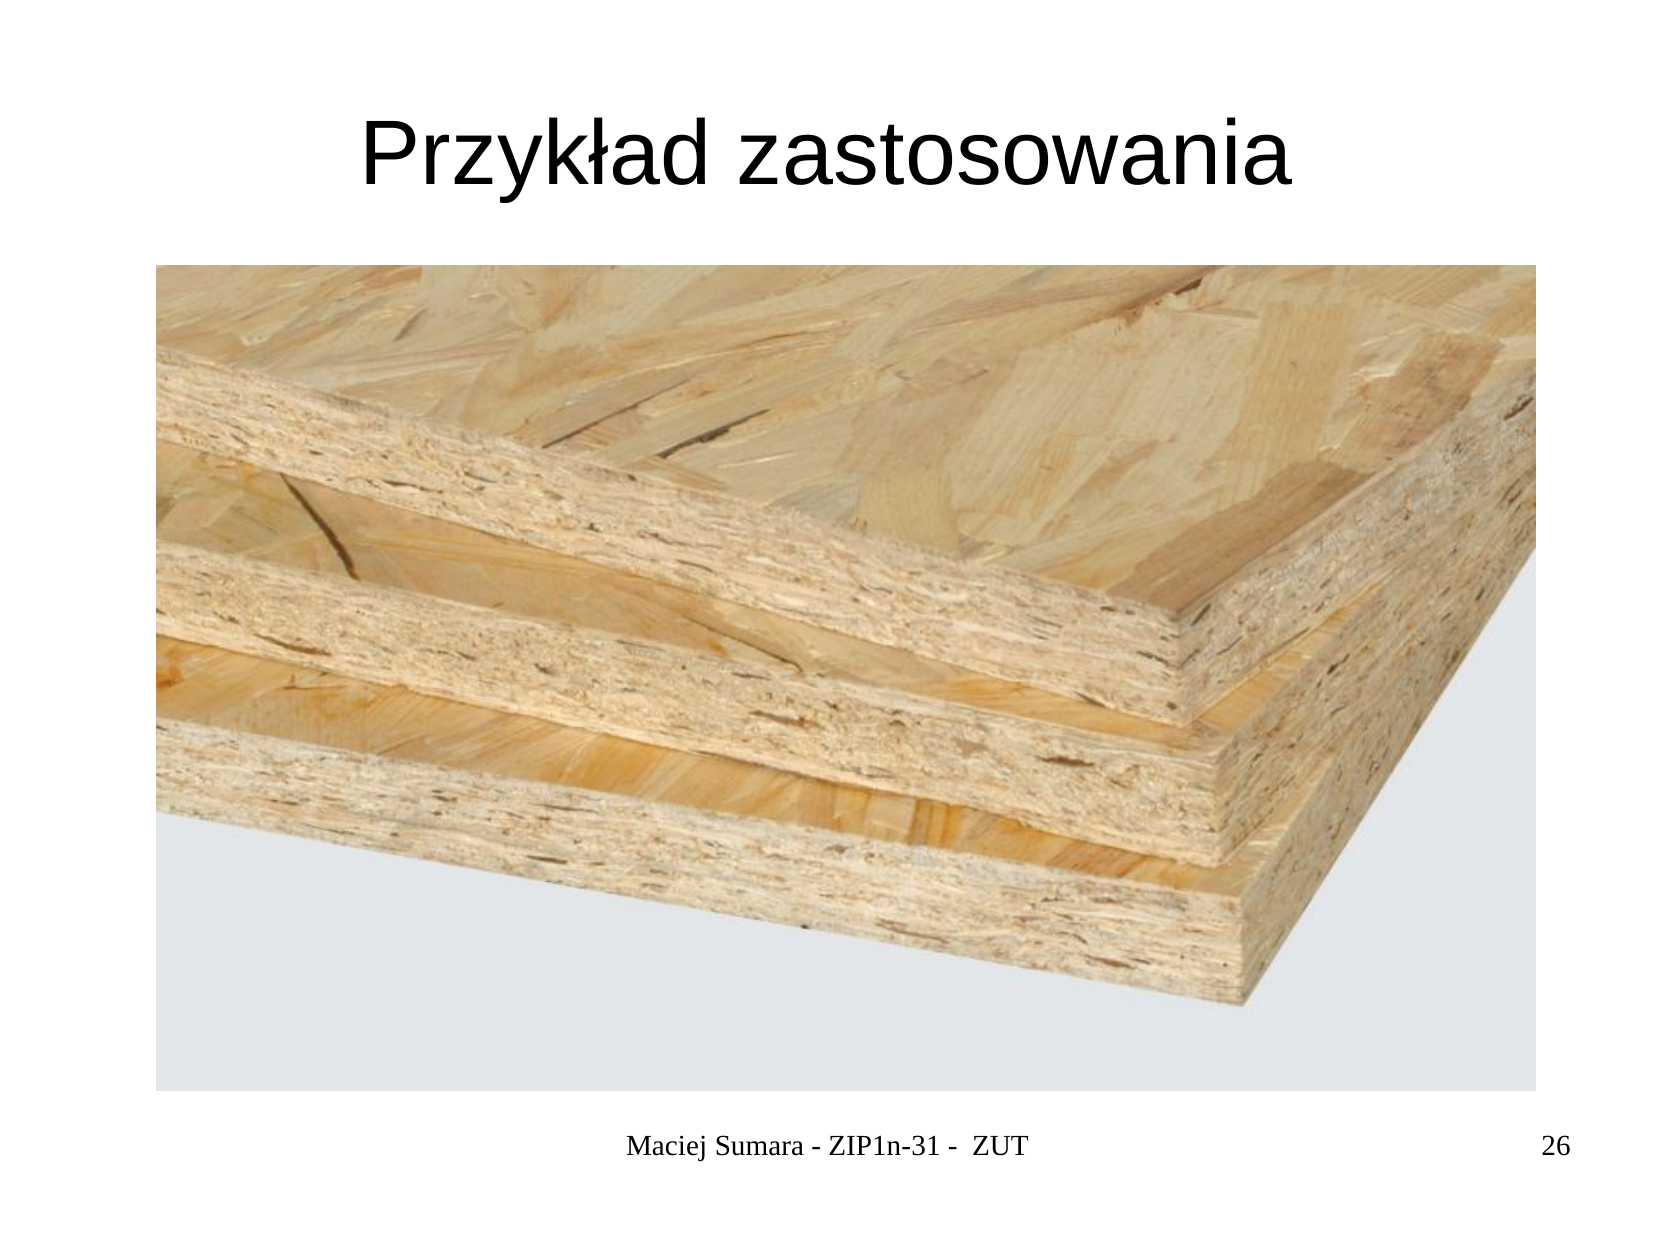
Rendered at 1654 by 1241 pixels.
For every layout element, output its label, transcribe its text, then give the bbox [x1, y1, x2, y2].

picture [156, 265, 1536, 1091]
title Przykład zastosowania [82, 56, 1571, 250]
